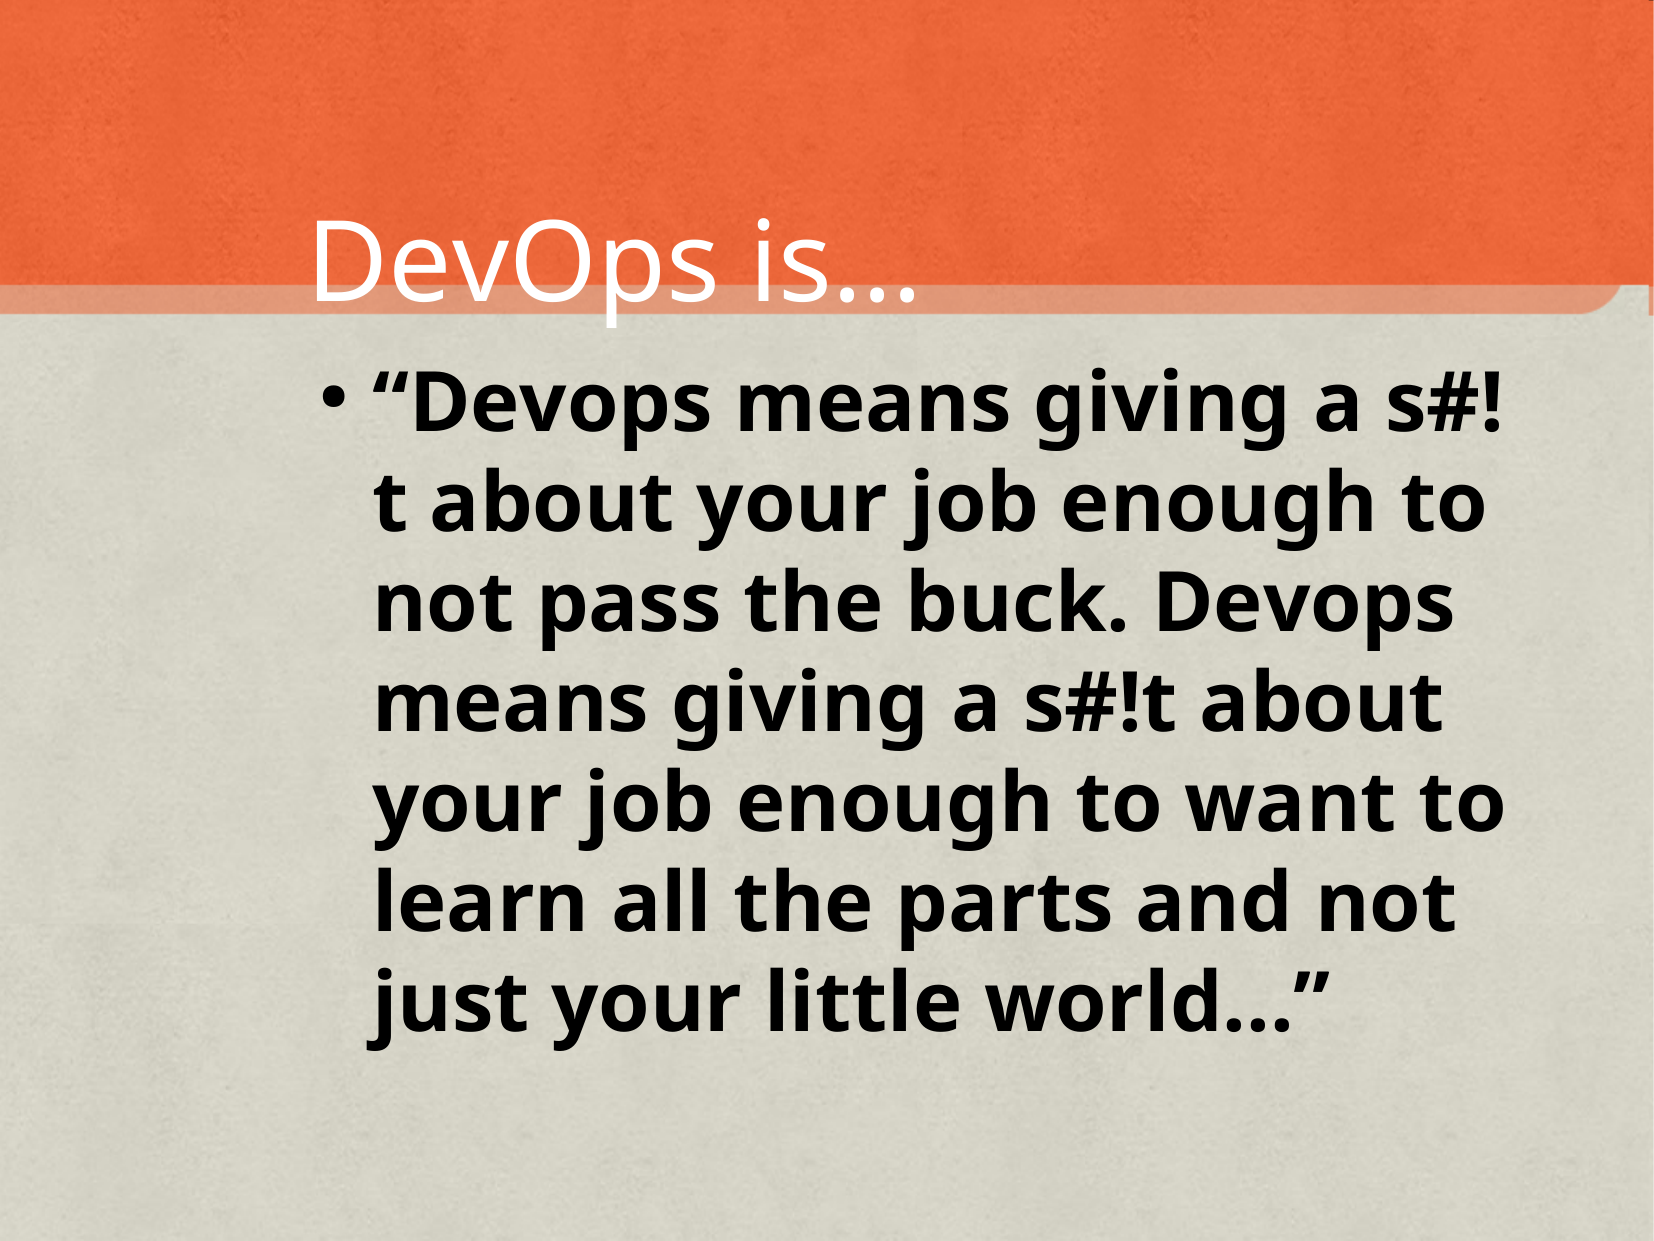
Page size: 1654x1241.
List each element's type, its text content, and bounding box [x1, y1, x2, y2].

title DevOps is... [306, 189, 1654, 317]
list “Devops means giving a s#!t about your job enough to not pass the buck. Devops means giving a s#!t about your job enough to want to learn all the parts and not just your little world...” [301, 348, 1525, 1241]
picture [0, 0, 1654, 1241]
